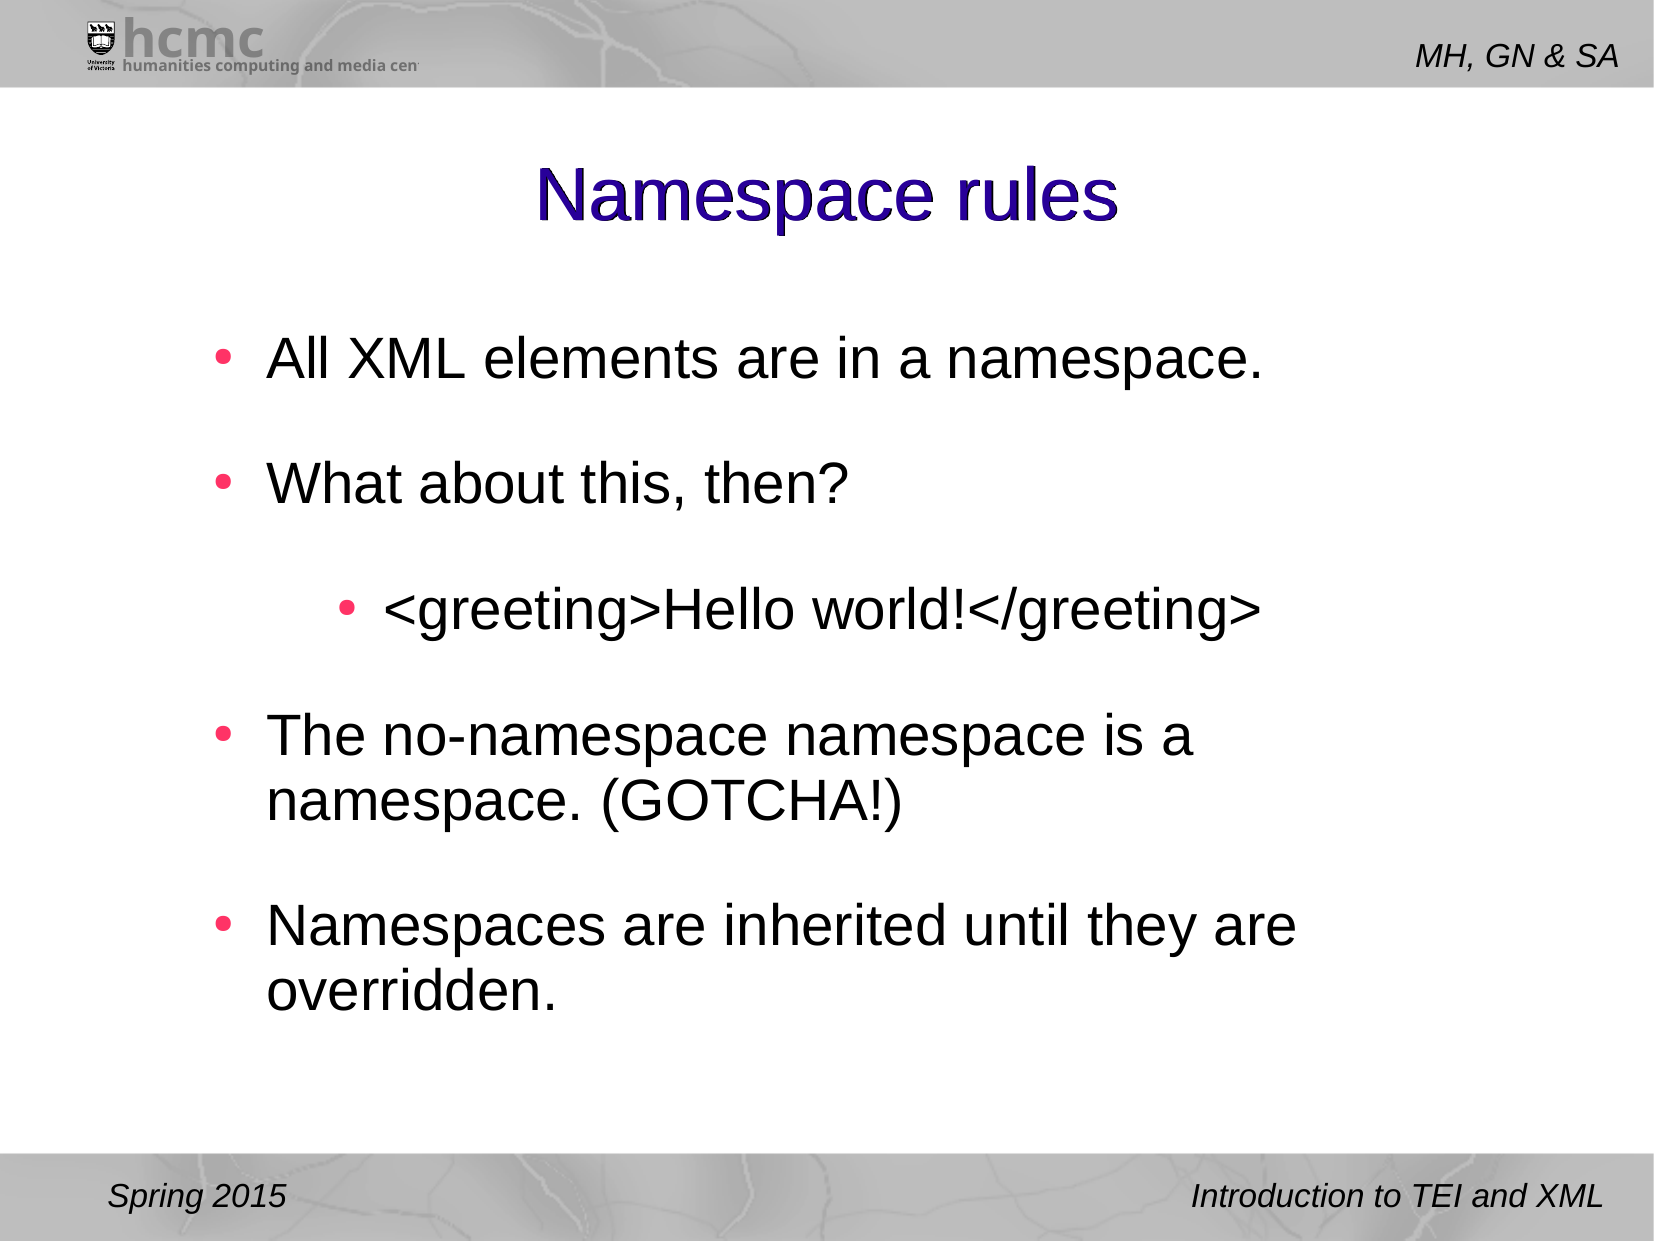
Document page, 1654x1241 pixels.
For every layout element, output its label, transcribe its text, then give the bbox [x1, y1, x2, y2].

list All XML elements are in a namespace. What about this, then? <greeting>Hello world!</greeting> The no-namespace namespace is a namespace. (GOTCHA!) Namespaces are inherited until they are overridden. [147, 325, 1506, 1045]
title Namespace rules [118, 90, 1536, 298]
picture [0, 0, 1654, 1241]
